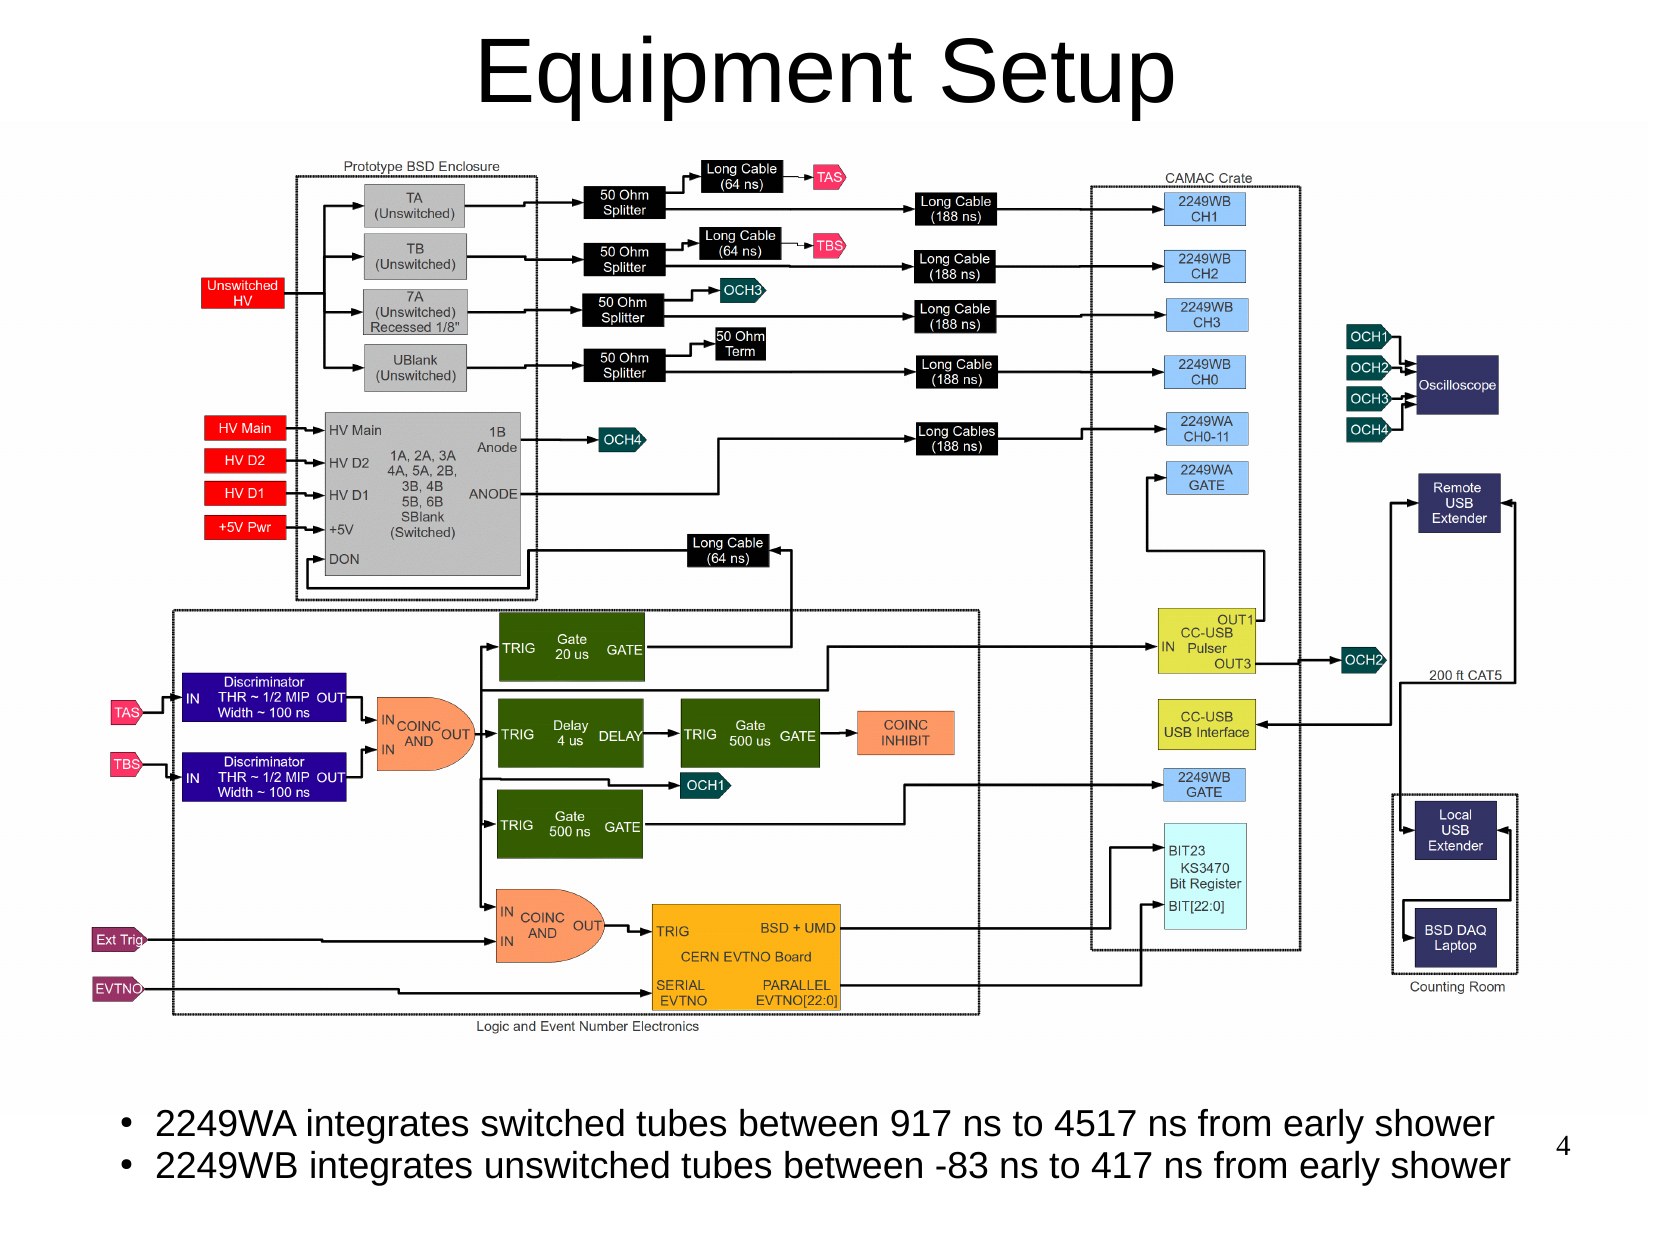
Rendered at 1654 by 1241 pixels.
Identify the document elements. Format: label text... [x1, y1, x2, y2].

title Equipment Setup [82, 0, 1571, 174]
picture [0, 121, 1648, 1114]
text_box 2249WA integrates switched tubes between 917 ns to 4517 ns from early shower 2249WB integrates unswitched tubes between -83 ns to 417 ns from early shower [105, 1095, 1531, 1195]
